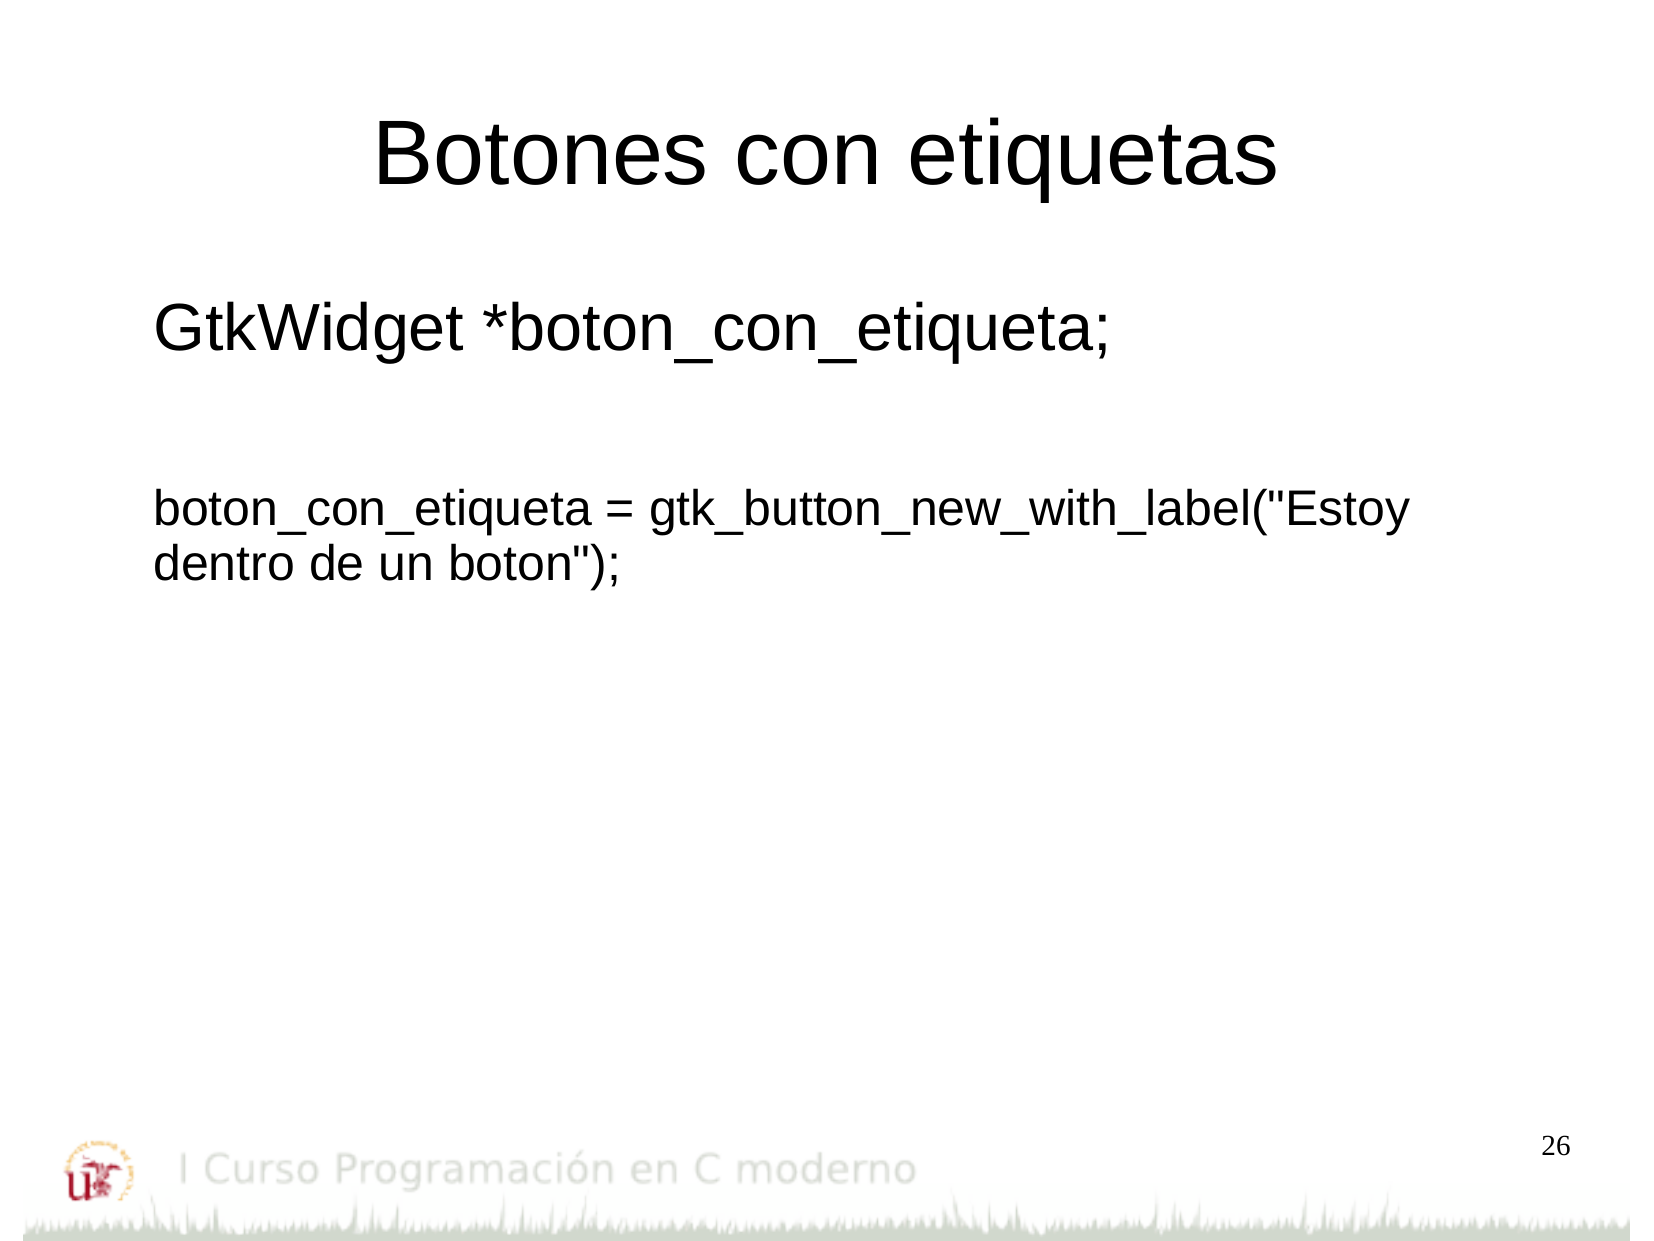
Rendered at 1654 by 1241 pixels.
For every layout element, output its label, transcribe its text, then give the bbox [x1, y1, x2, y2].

picture [23, 1136, 1630, 1241]
list GtkWidget *boton_con_etiqueta; boton_con_etiqueta = gtk_button_new_with_label("Estoy dentro de un boton"); [82, 290, 1538, 1010]
title Botones con etiquetas [82, 49, 1571, 257]
